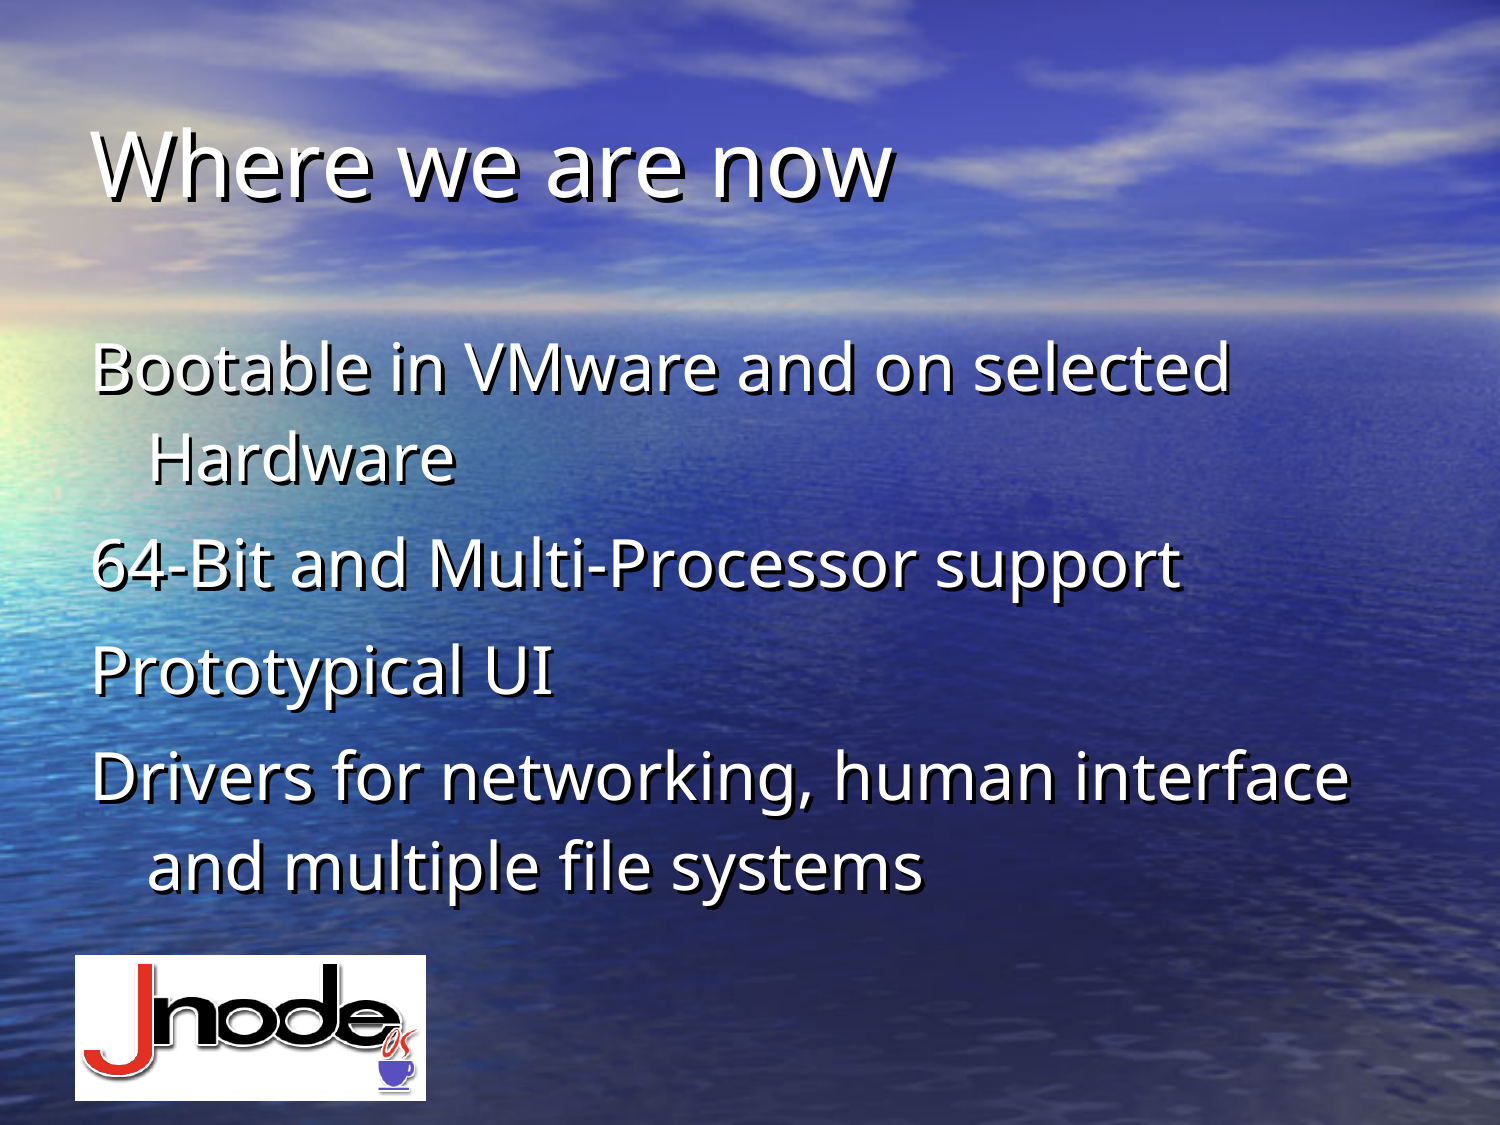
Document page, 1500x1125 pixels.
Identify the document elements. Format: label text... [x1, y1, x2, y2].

list Bootable in VMware and on selected Hardware 64-Bit and Multi-Processor support Prototypical UI Drivers for networking, human interface and multiple file systems [75, 312, 1426, 988]
picture [0, 0, 1500, 1125]
title Where we are now [75, 48, 1426, 276]
